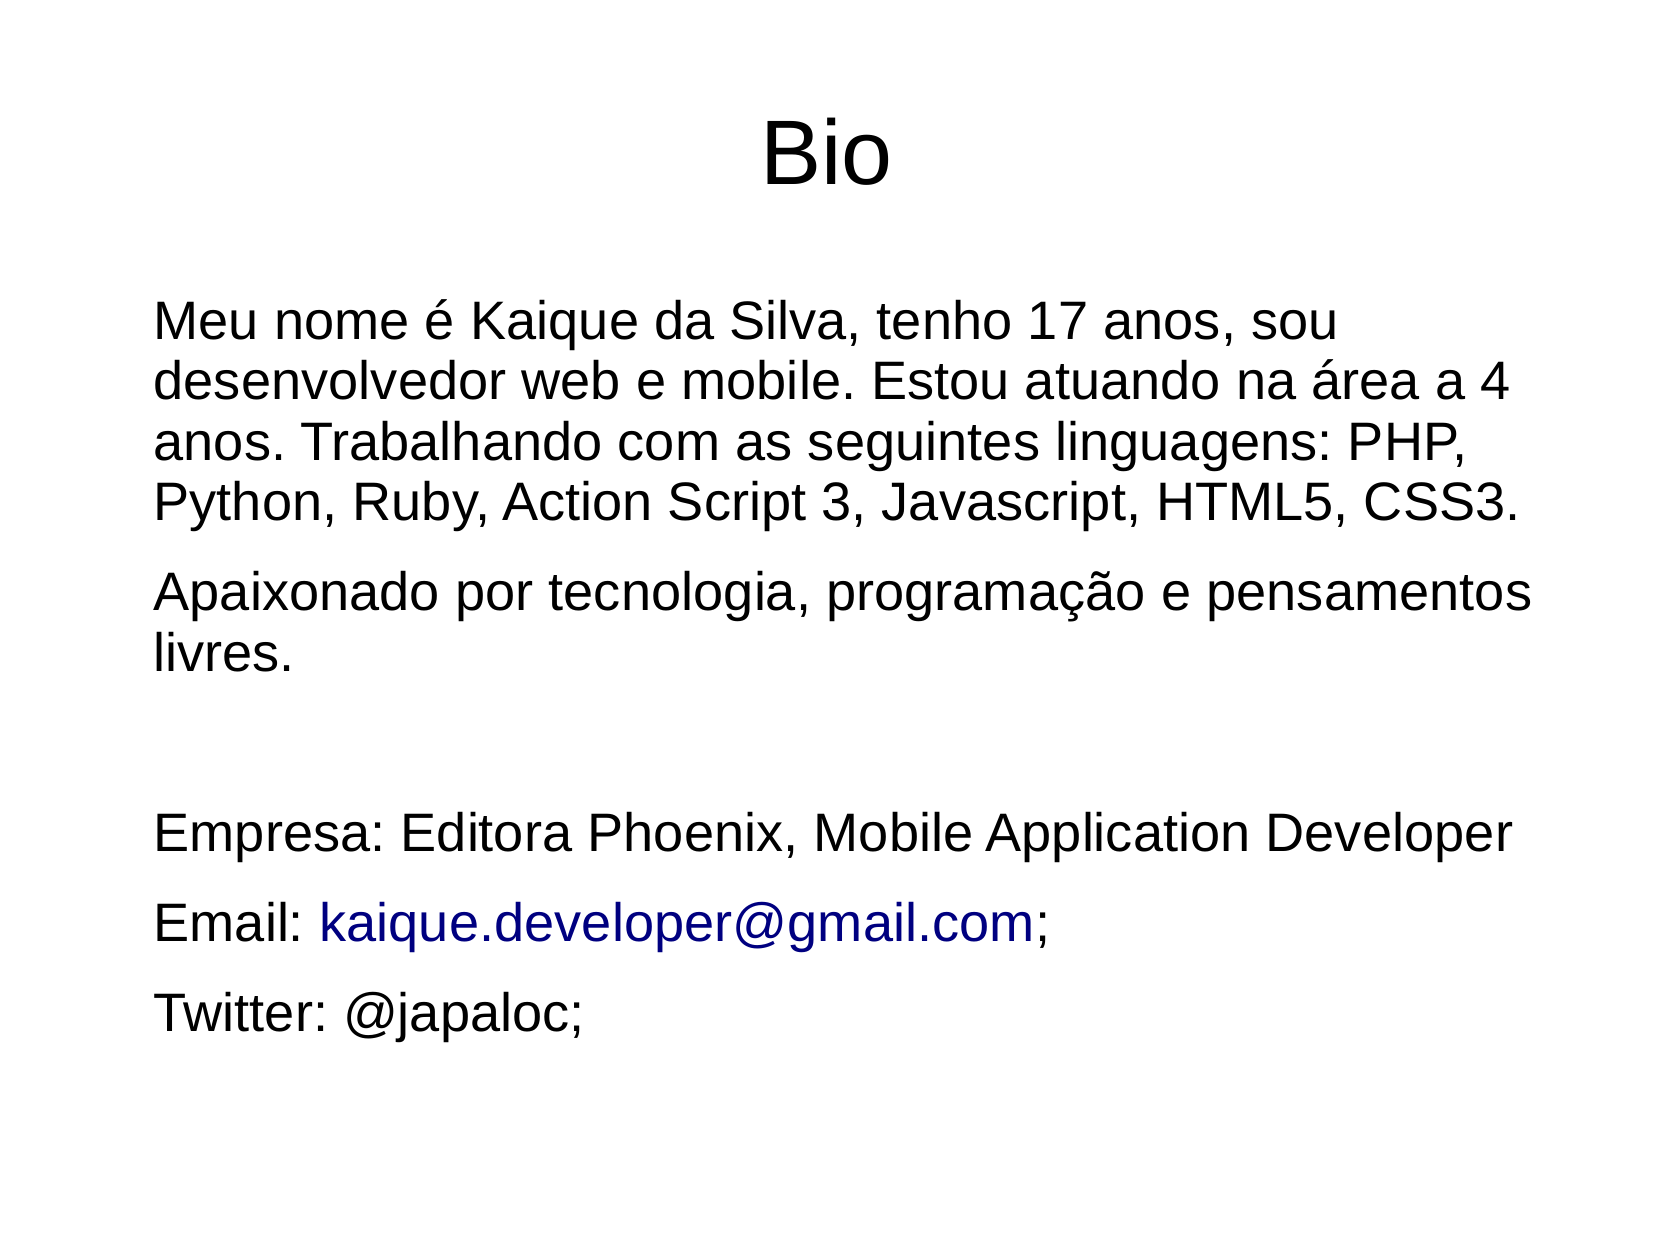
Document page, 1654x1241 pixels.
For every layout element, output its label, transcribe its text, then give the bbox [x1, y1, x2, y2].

list Meu nome é Kaique da Silva, tenho 17 anos, sou desenvolvedor web e mobile. Estou atuando na área a 4 anos. Trabalhando com as seguintes linguagens: PHP, Python, Ruby, Action Script 3, Javascript, HTML5, CSS3. Apaixonado por tecnologia, programação e pensamentos livres. Empresa: Editora Phoenix, Mobile Application Developer Email: kaique.developer@gmail.com; Twitter: @japaloc; [82, 290, 1571, 1109]
title Bio [82, 49, 1571, 257]
